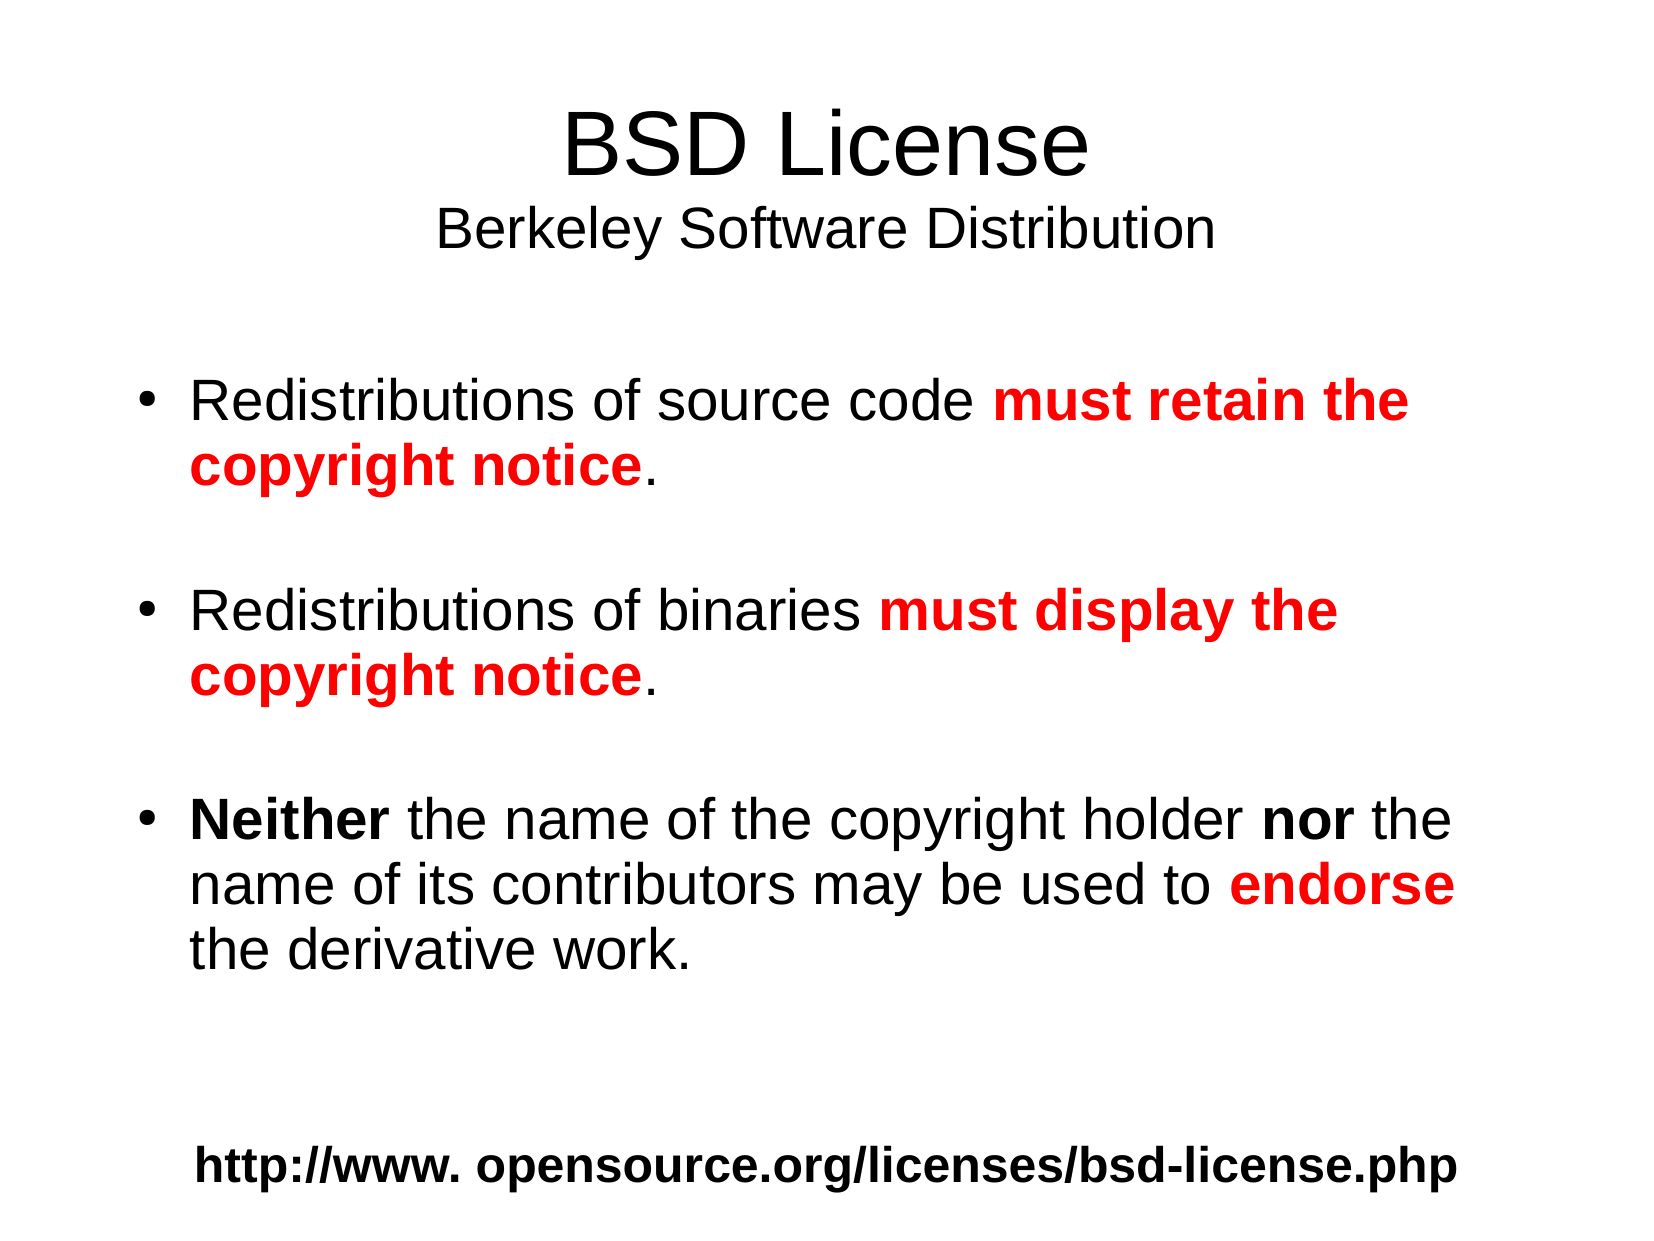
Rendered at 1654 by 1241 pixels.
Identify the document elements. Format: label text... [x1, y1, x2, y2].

list Redistributions of source code must retain the copyright notice. Redistributions of binaries must display the copyright notice. Neither the name of the copyright holder nor the name of its contributors may be used to endorse the derivative work. [104, 360, 1536, 1009]
title BSD License Berkeley Software Distribution [82, 73, 1571, 280]
text_box http://www. opensource.org/licenses/bsd-license.php [41, 1129, 1613, 1202]
